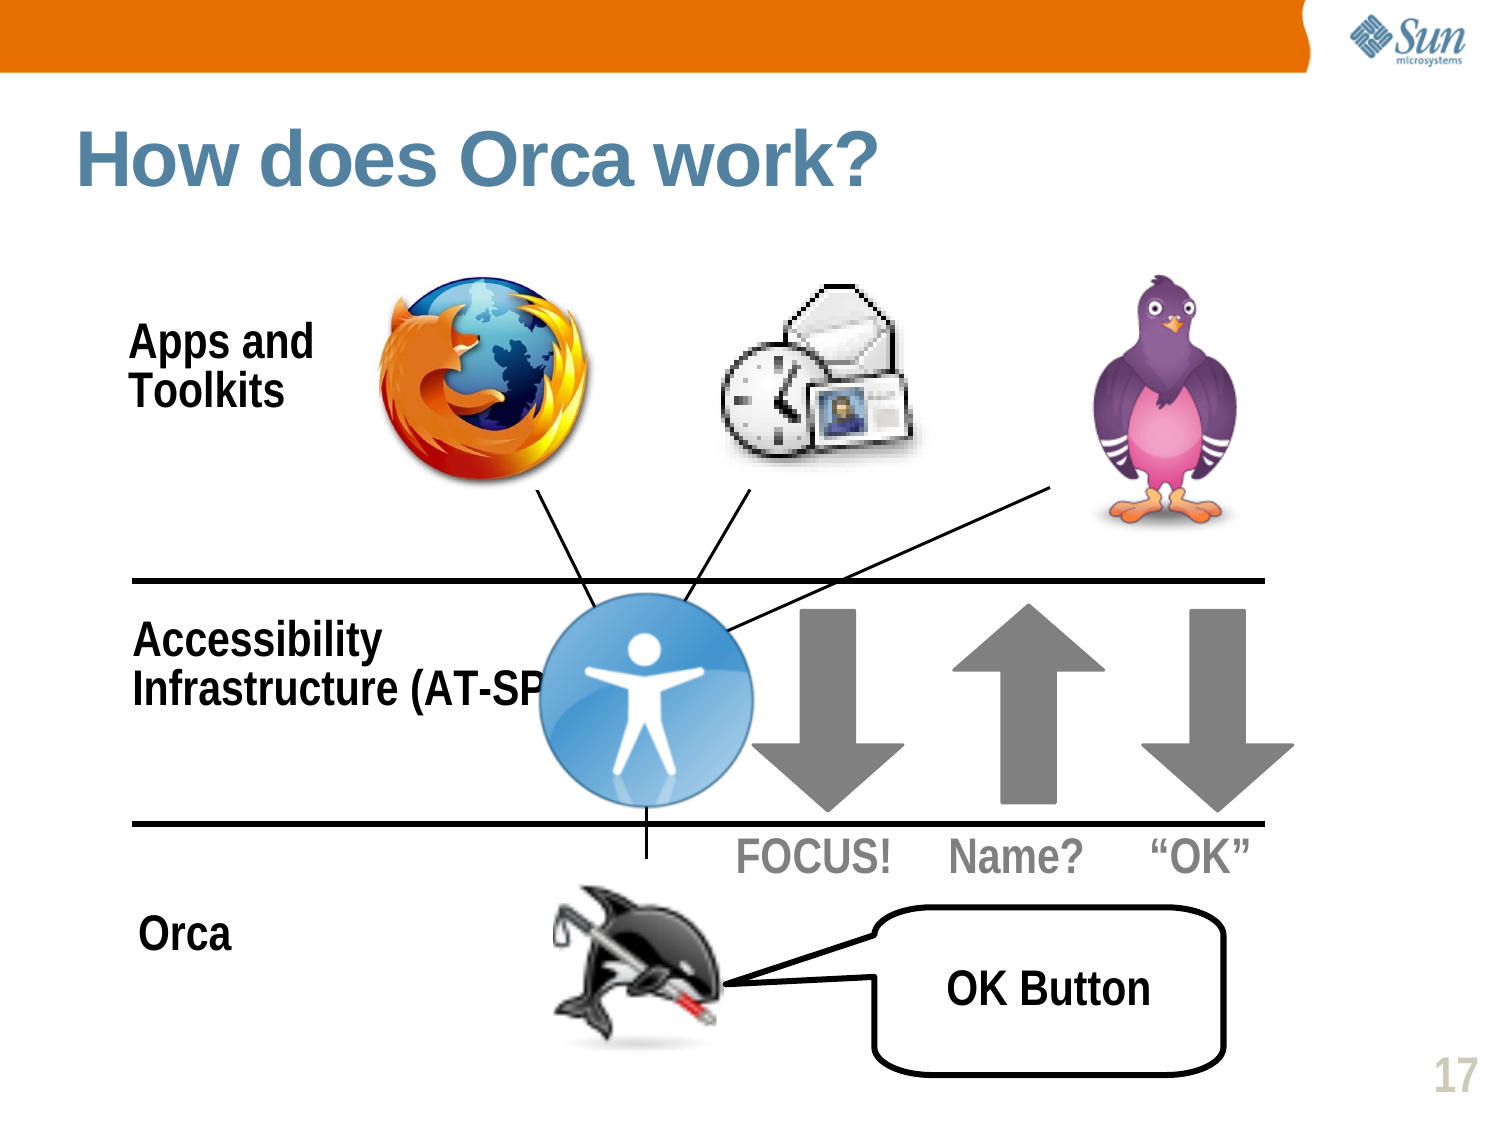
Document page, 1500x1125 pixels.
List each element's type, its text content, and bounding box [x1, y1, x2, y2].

picture [0, 0, 1500, 75]
text_box Name? [948, 835, 1141, 894]
picture [372, 274, 595, 490]
picture [1090, 274, 1241, 534]
text_box Apps and Toolkits [128, 319, 354, 478]
picture [553, 884, 724, 1055]
title How does Orca work? [75, 122, 1438, 228]
text_box OK Button [725, 907, 1224, 1076]
text_box “OK” [1149, 835, 1342, 894]
text_box Accessibility Infrastructure (AT-SPI) [132, 617, 538, 775]
picture [717, 276, 931, 490]
text_box Orca [138, 911, 401, 971]
text_box [1142, 610, 1293, 812]
text_box FOCUS! [735, 834, 956, 894]
picture [538, 592, 755, 809]
text_box [953, 604, 1104, 803]
text_box [755, 610, 903, 812]
